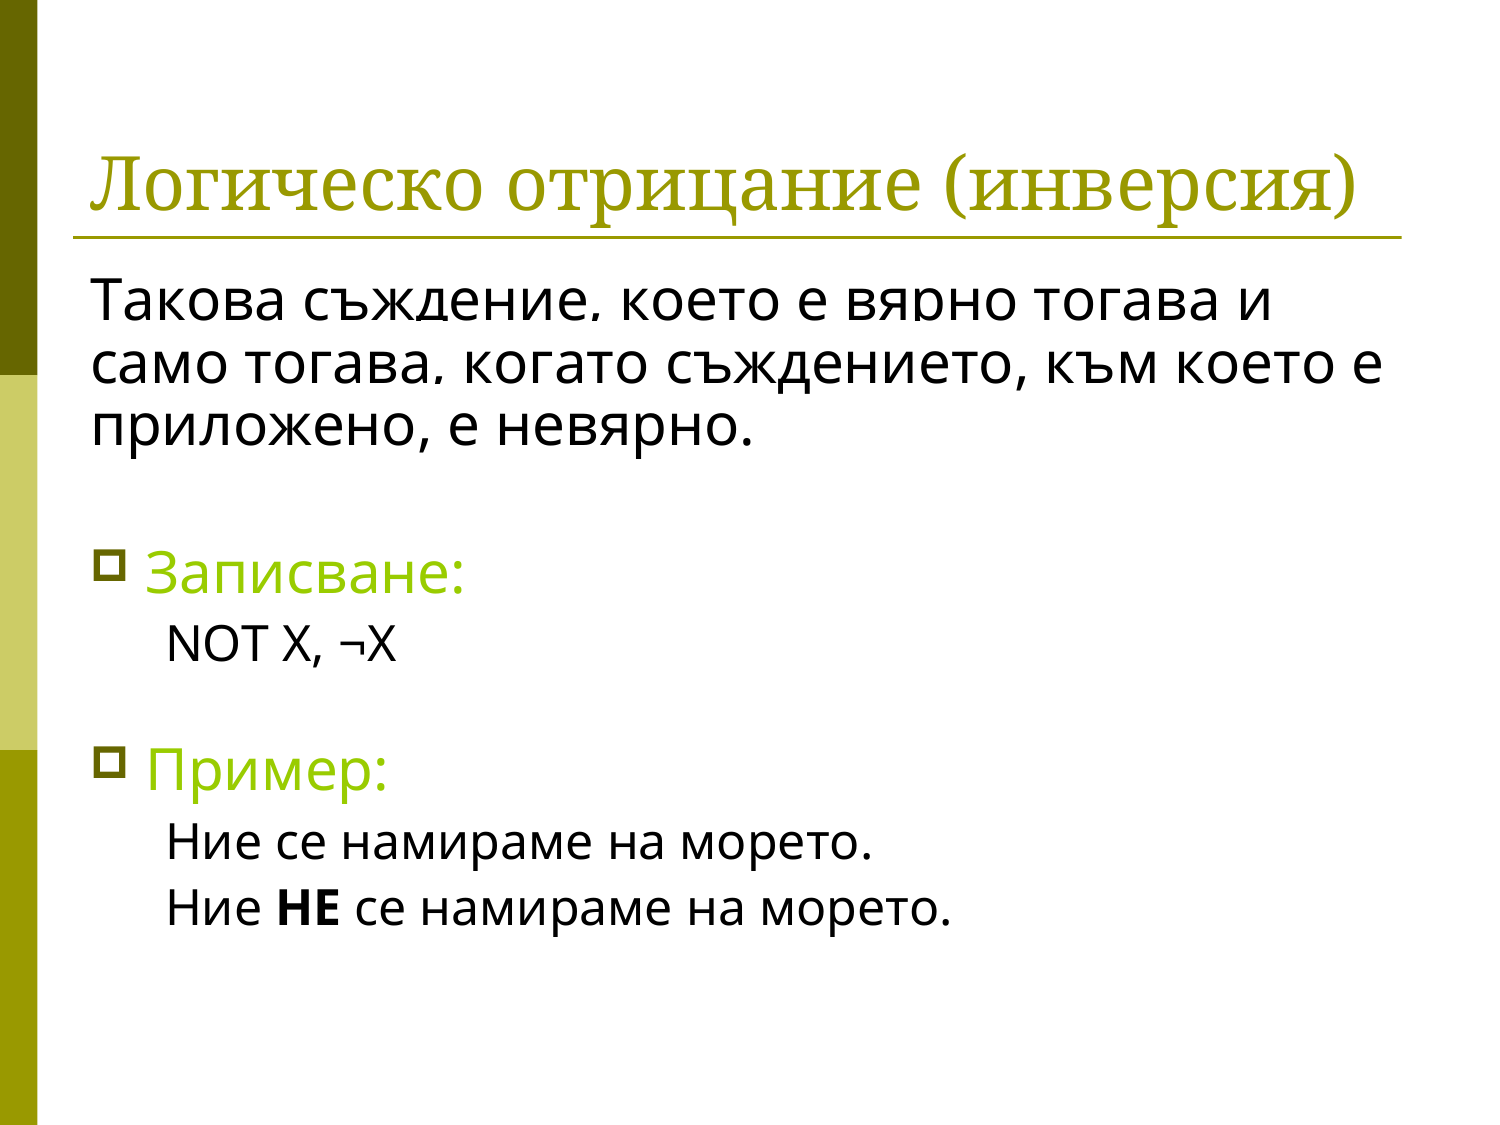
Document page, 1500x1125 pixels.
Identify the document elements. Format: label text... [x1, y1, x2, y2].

title Логическо отрицание (инверсия) [75, 45, 1426, 233]
list Такова съждение, което е вярно тогава и само тогава, когато съждението, към което е приложено, е невярно. Записване: NOT X, ¬X Пример: Ние се намираме на морето. Ние НЕ се намираме на морето. [75, 262, 1426, 1006]
